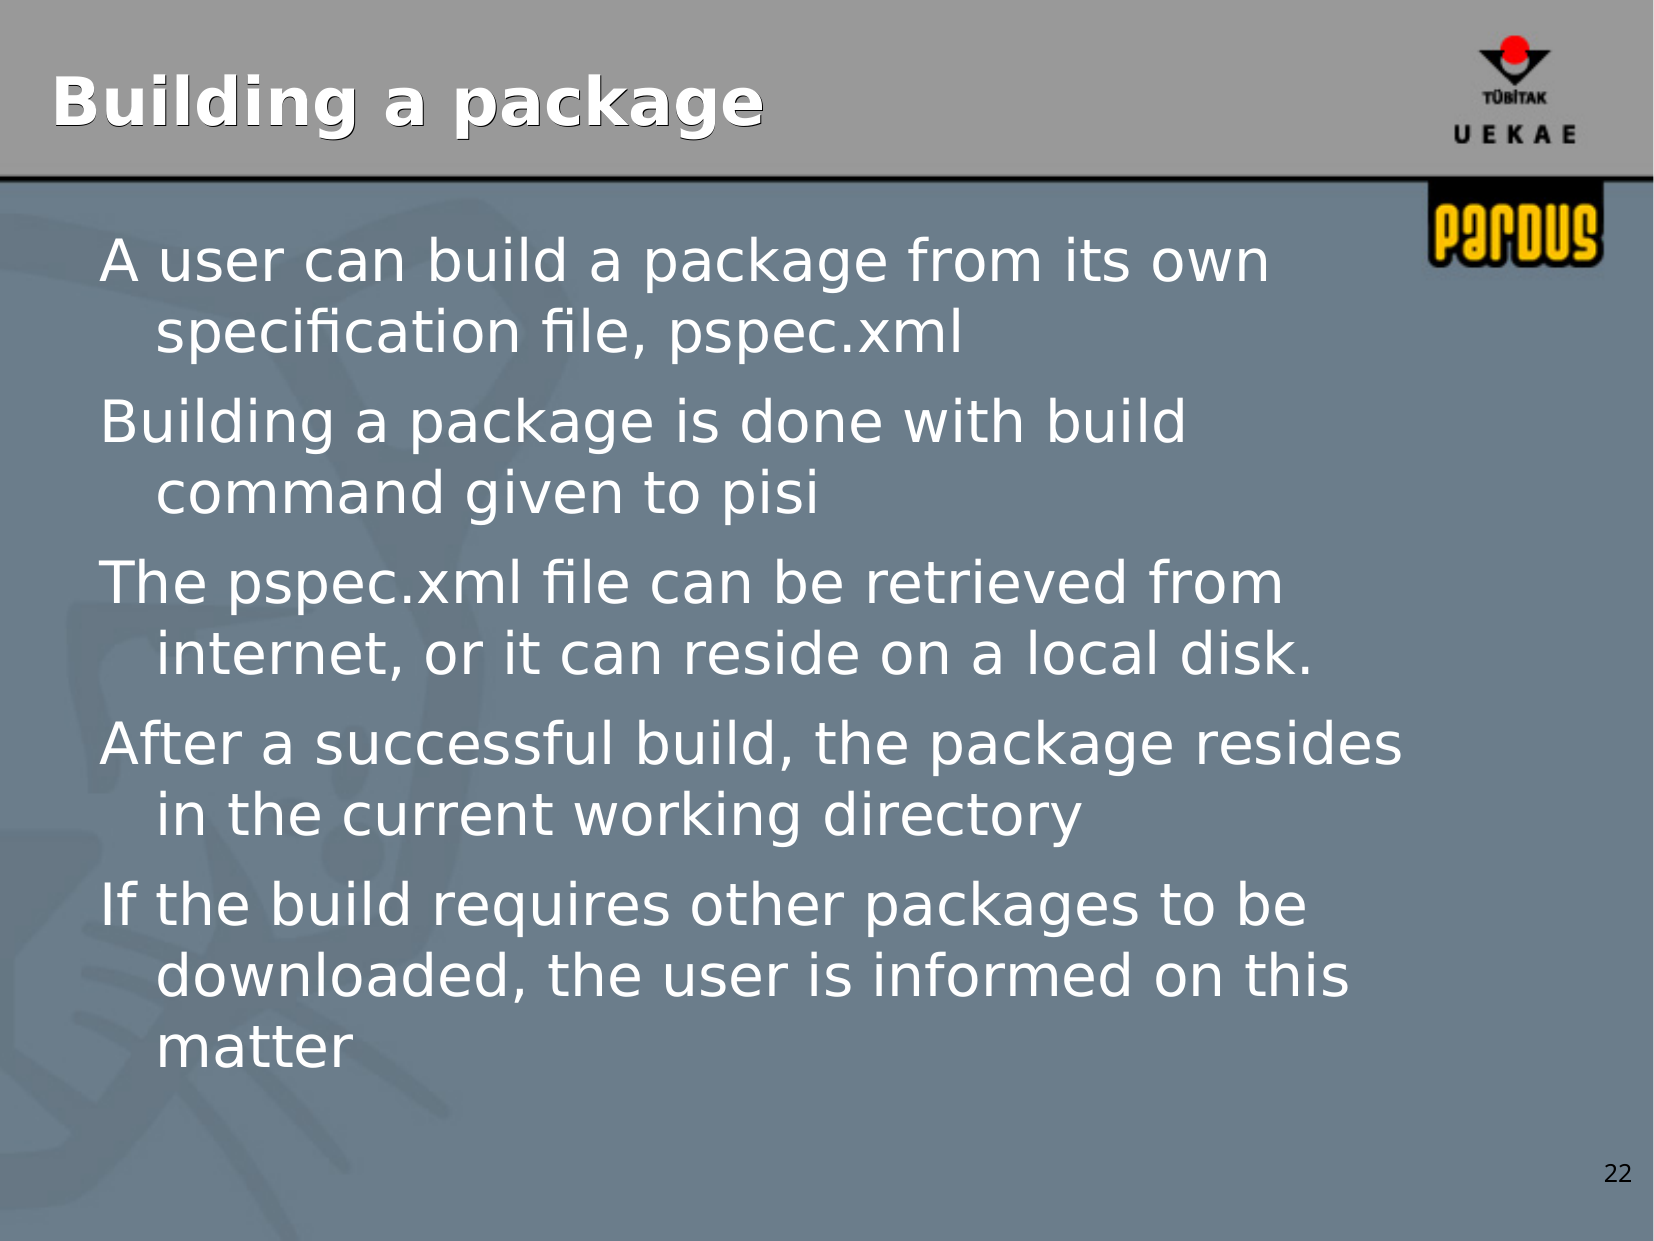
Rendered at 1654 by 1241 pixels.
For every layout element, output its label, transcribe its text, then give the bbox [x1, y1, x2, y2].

list A user can build a package from its own specification file, pspec.xml Building a package is done with build command given to pisi The pspec.xml file can be retrieved from internet, or it can reside on a local disk. After a successful build, the package resides in the current working directory If the build requires other packages to be downloaded, the user is informed on this matter [84, 216, 1480, 1086]
picture [0, 0, 1654, 1241]
title Building a package [35, 43, 1449, 158]
